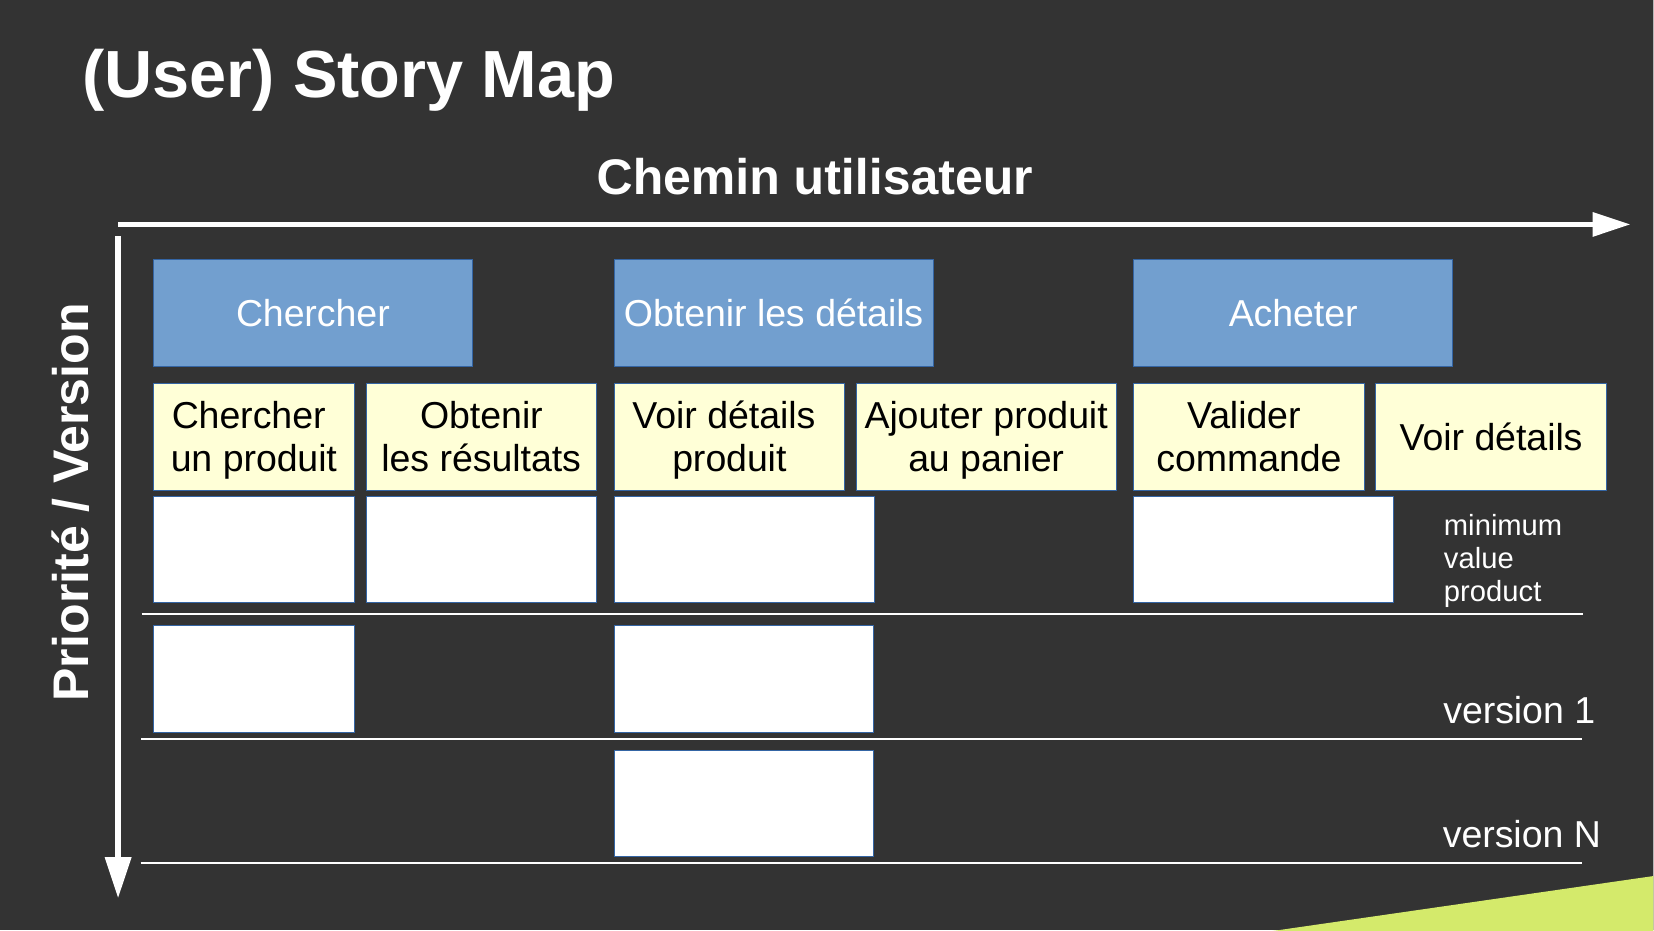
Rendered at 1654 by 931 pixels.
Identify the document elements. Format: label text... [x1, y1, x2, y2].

text_box Acheter [1133, 259, 1453, 367]
text_box [153, 625, 355, 733]
text_box Obtenir les détails [614, 259, 934, 367]
text_box Chemin utilisateur [496, 142, 1134, 213]
text_box version 1 [1428, 681, 1618, 739]
text_box Ajouter produit au panier [856, 383, 1117, 491]
text_box [153, 496, 355, 603]
text_box minimum value product [1429, 501, 1619, 616]
text_box [614, 625, 874, 733]
text_box Voir détails [1375, 383, 1607, 491]
text_box version N [1428, 806, 1618, 864]
text_box Valider commande [1133, 383, 1365, 491]
text_box Chercher [153, 259, 473, 367]
text_box [366, 496, 597, 603]
title (User) Story Map [82, 37, 1571, 122]
text_box [1133, 496, 1394, 603]
text_box [614, 750, 874, 857]
text_box [1272, 875, 1654, 931]
text_box Voir détails produit [614, 383, 845, 491]
text_box Chercher un produit [153, 383, 355, 491]
text_box [614, 496, 875, 603]
text_box Obtenir les résultats [366, 383, 597, 491]
text_box Priorité / Version [35, 183, 107, 822]
